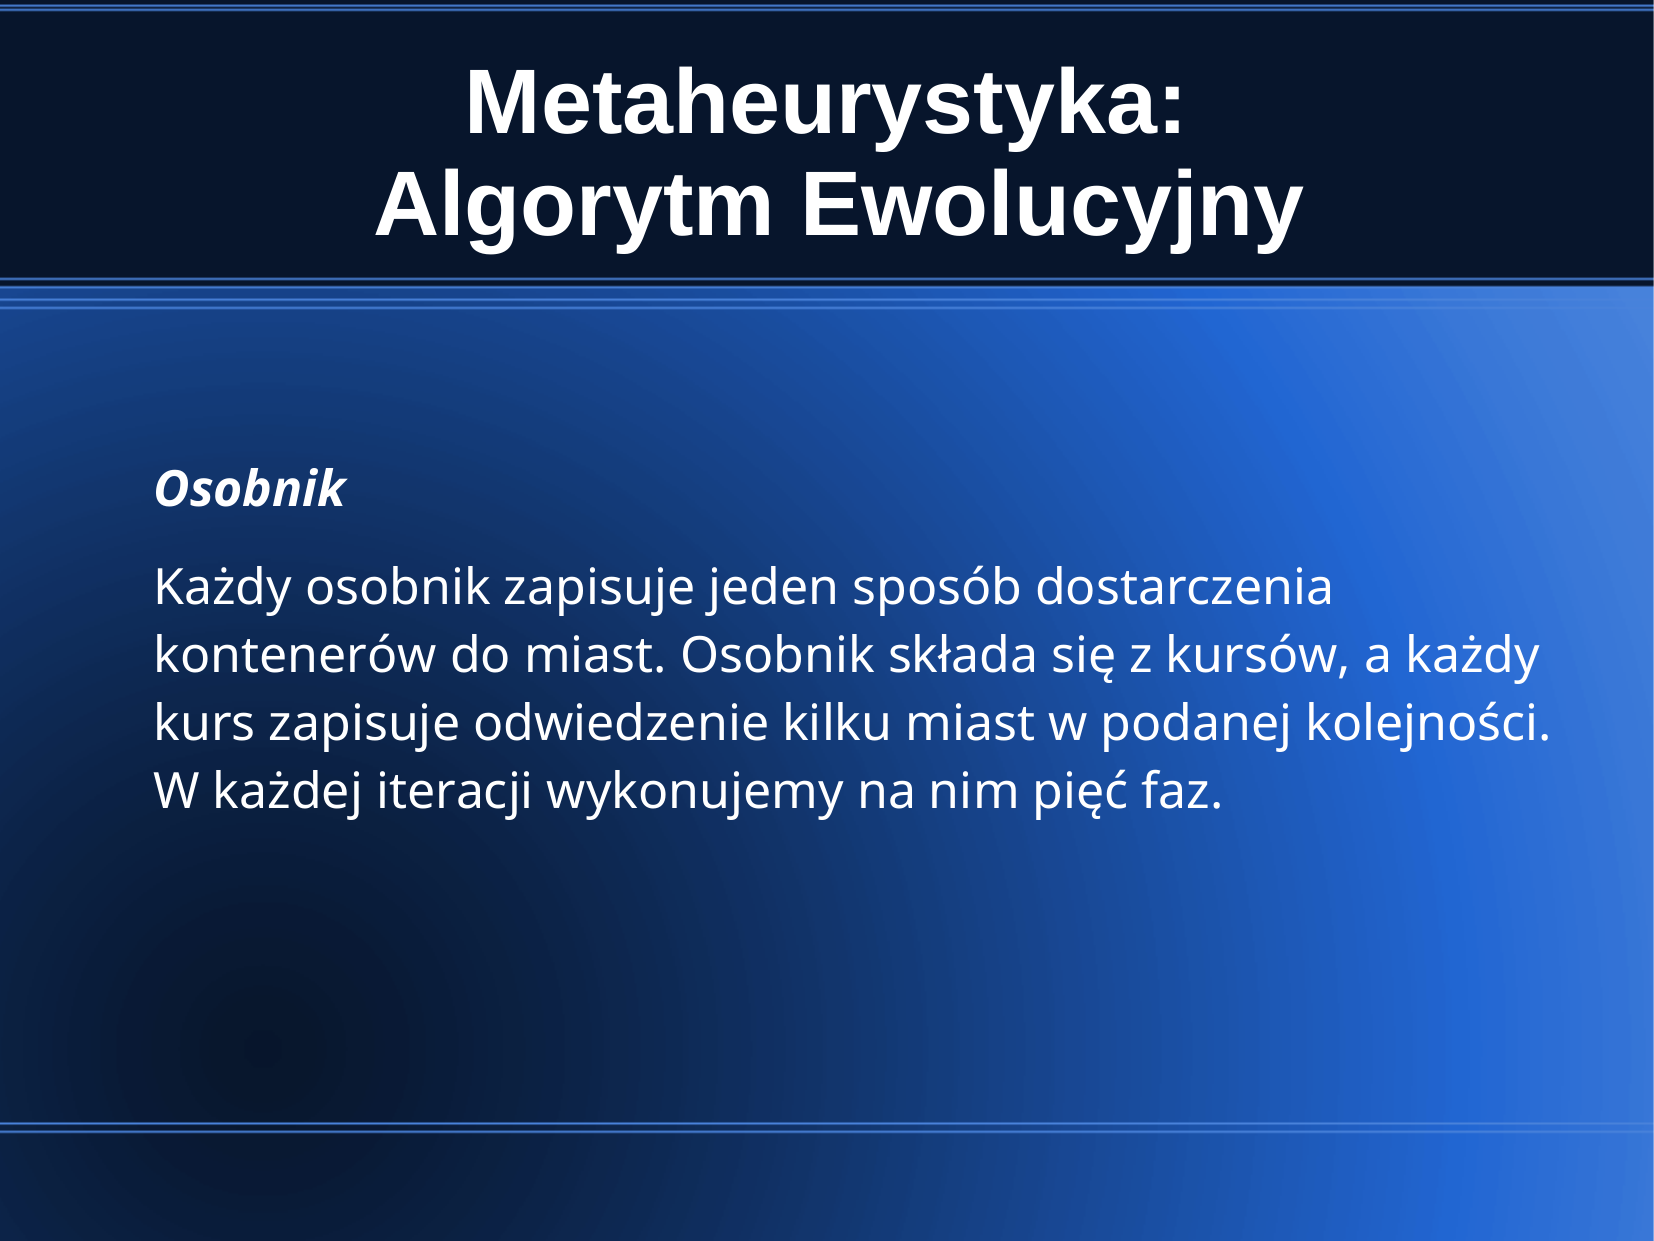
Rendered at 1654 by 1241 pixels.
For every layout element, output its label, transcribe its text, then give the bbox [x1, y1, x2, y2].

picture [0, 0, 1654, 1241]
title Metaheurystyka: Algorytm Ewolucyjny [82, 49, 1571, 257]
list Osobnik Każdy osobnik zapisuje jeden sposób dostarczenia kontenerów do miast. Osobnik składa się z kursów, a każdy kurs zapisuje odwiedzenie kilku miast w podanej kolejności. W każdej iteracji wykonujemy na nim pięć faz. [82, 355, 1571, 1075]
